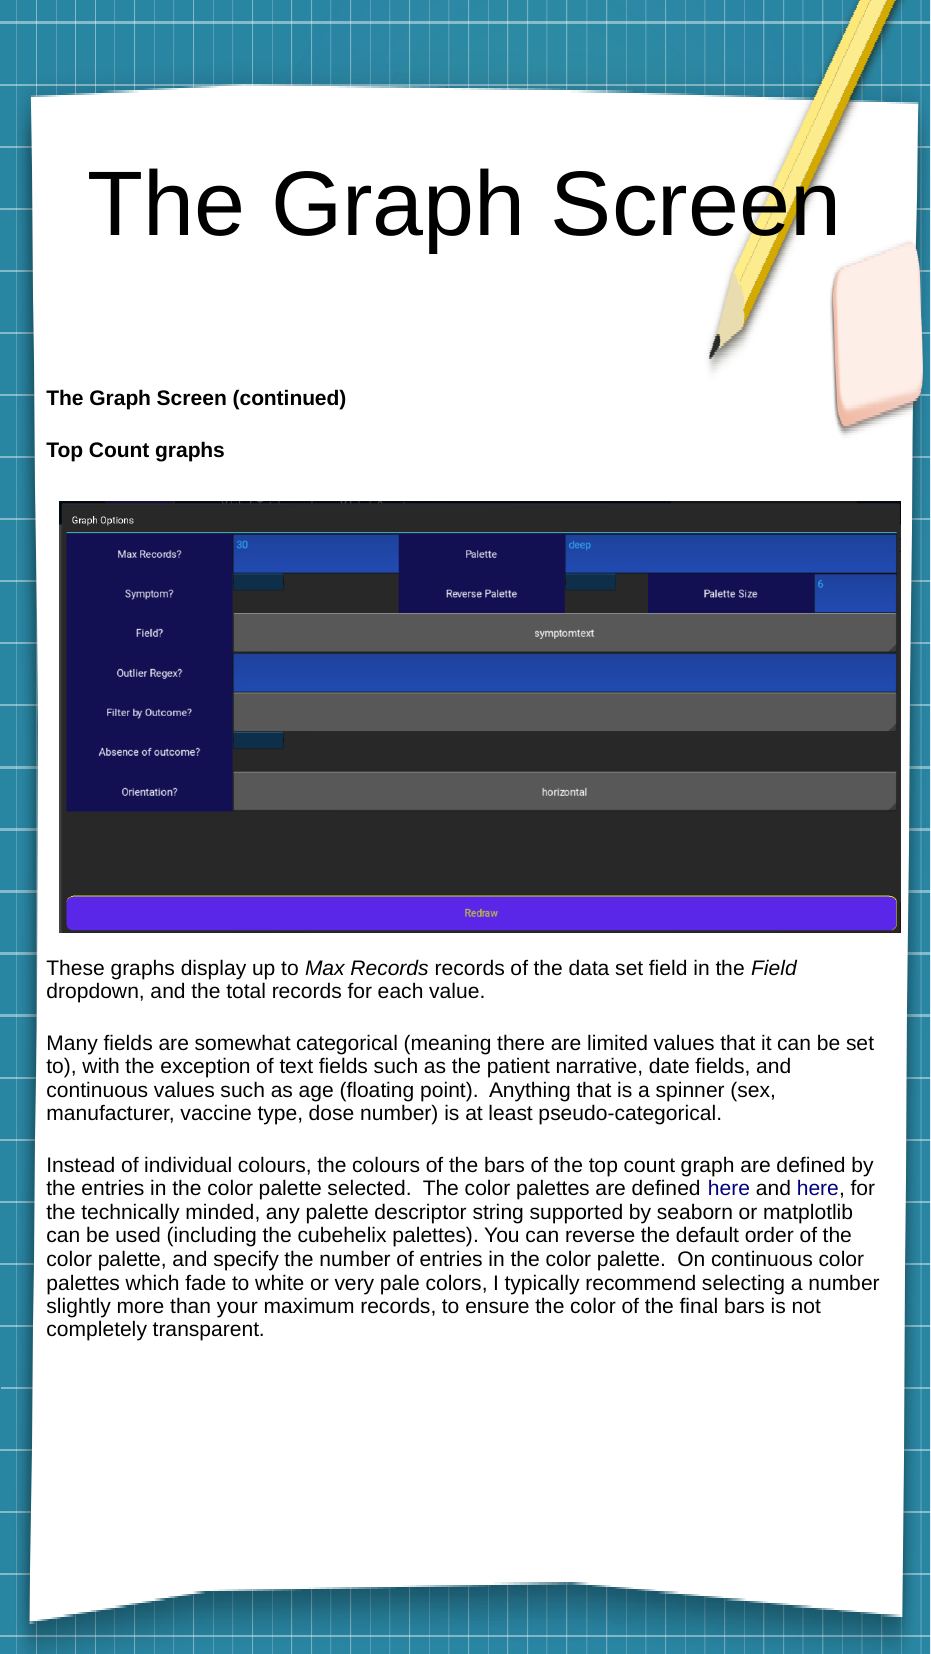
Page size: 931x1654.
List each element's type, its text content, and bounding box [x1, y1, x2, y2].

title The Graph Screen [46, 65, 884, 342]
picture [0, 0, 931, 1654]
list The Graph Screen (continued) Top Count graphs These graphs display up to Max Records records of the data set field in the Field dropdown, and the total records for each value. Many fields are somewhat categorical (meaning there are limited values that it can be set to), with the exception of text fields such as the patient narrative, date fields, and continuous values such as age (floating point). Anything that is a spinner (sex, manufacturer, vaccine type, dose number) is at least pseudo-categorical. Instead of individual colours, the colours of the bars of the top count graph are defined by the entries in the color palette selected. The color palettes are defined here and here, for the technically minded, any palette descriptor string supported by seaborn or matplotlib can be used (including the cubehelix palettes). You can reverse the default order of the color palette, and specify the number of entries in the color palette. On continuous color palettes which fade to white or very pale colors, I typically recommend selecting a number slightly more than your maximum records, to ensure the color of the final bars is not completely transparent. [46, 386, 884, 1346]
